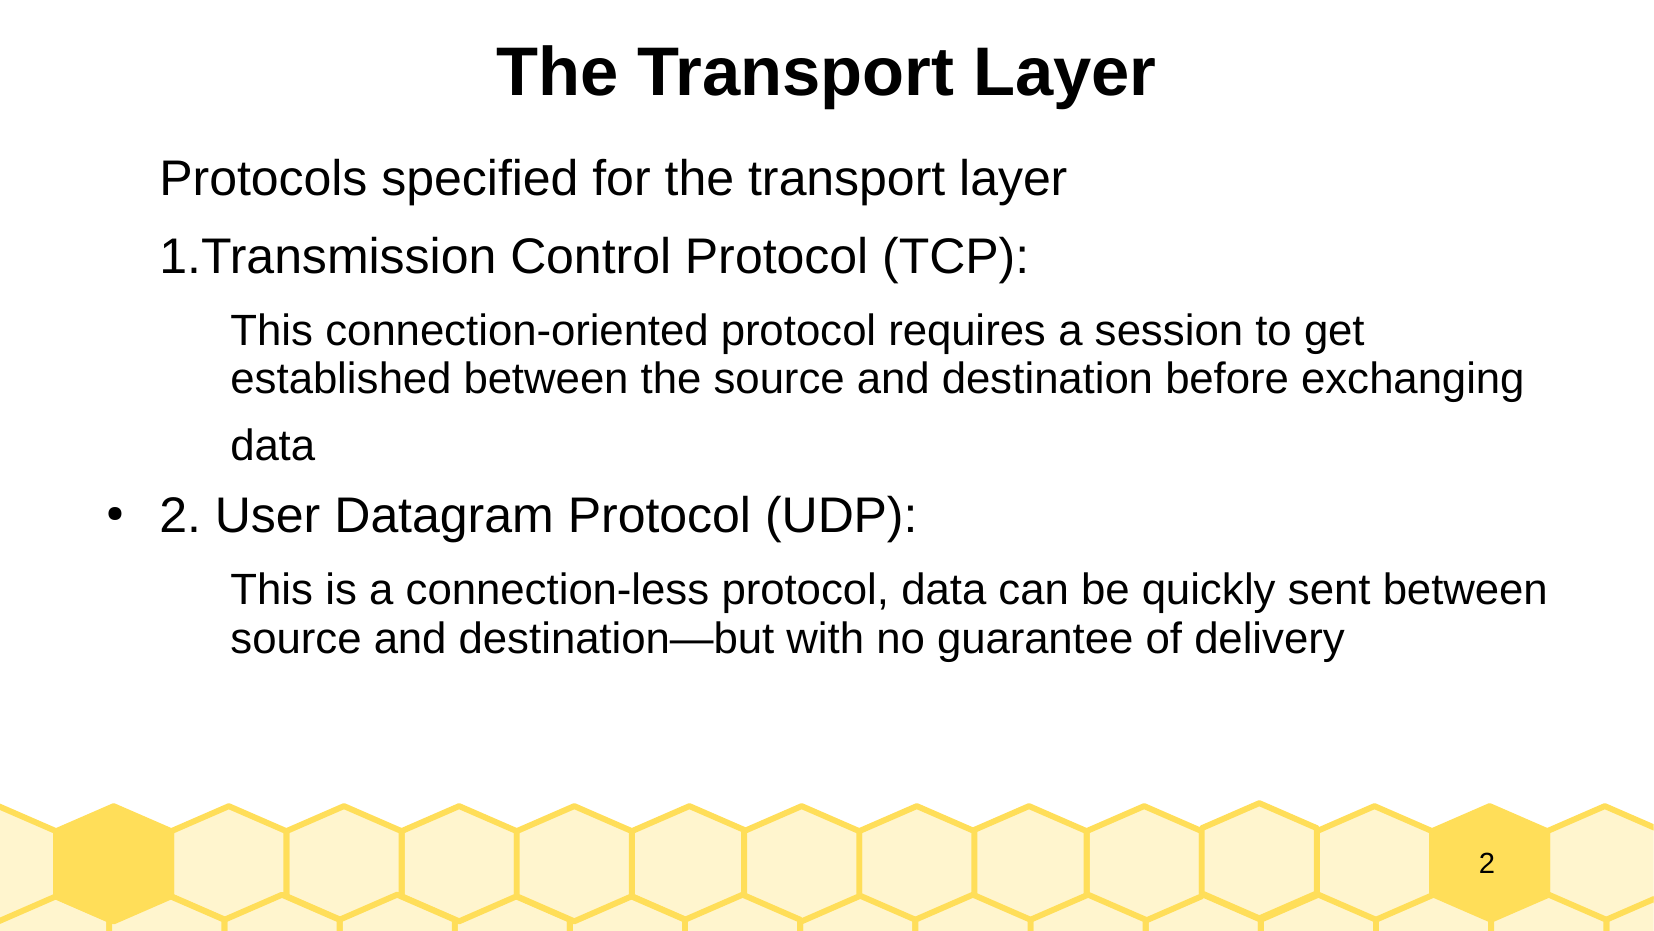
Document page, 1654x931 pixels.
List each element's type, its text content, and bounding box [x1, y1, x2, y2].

list Protocols specified for the transport layer 1.Transmission Control Protocol (TCP): This connection-oriented protocol requires a session to get established between the source and destination before exchanging data 2. User Datagram Protocol (UDP): This is a connection-less protocol, data can be quickly sent between source and destination—but with no guarantee of delivery [88, 150, 1565, 788]
title The Transport Layer [88, 29, 1565, 113]
